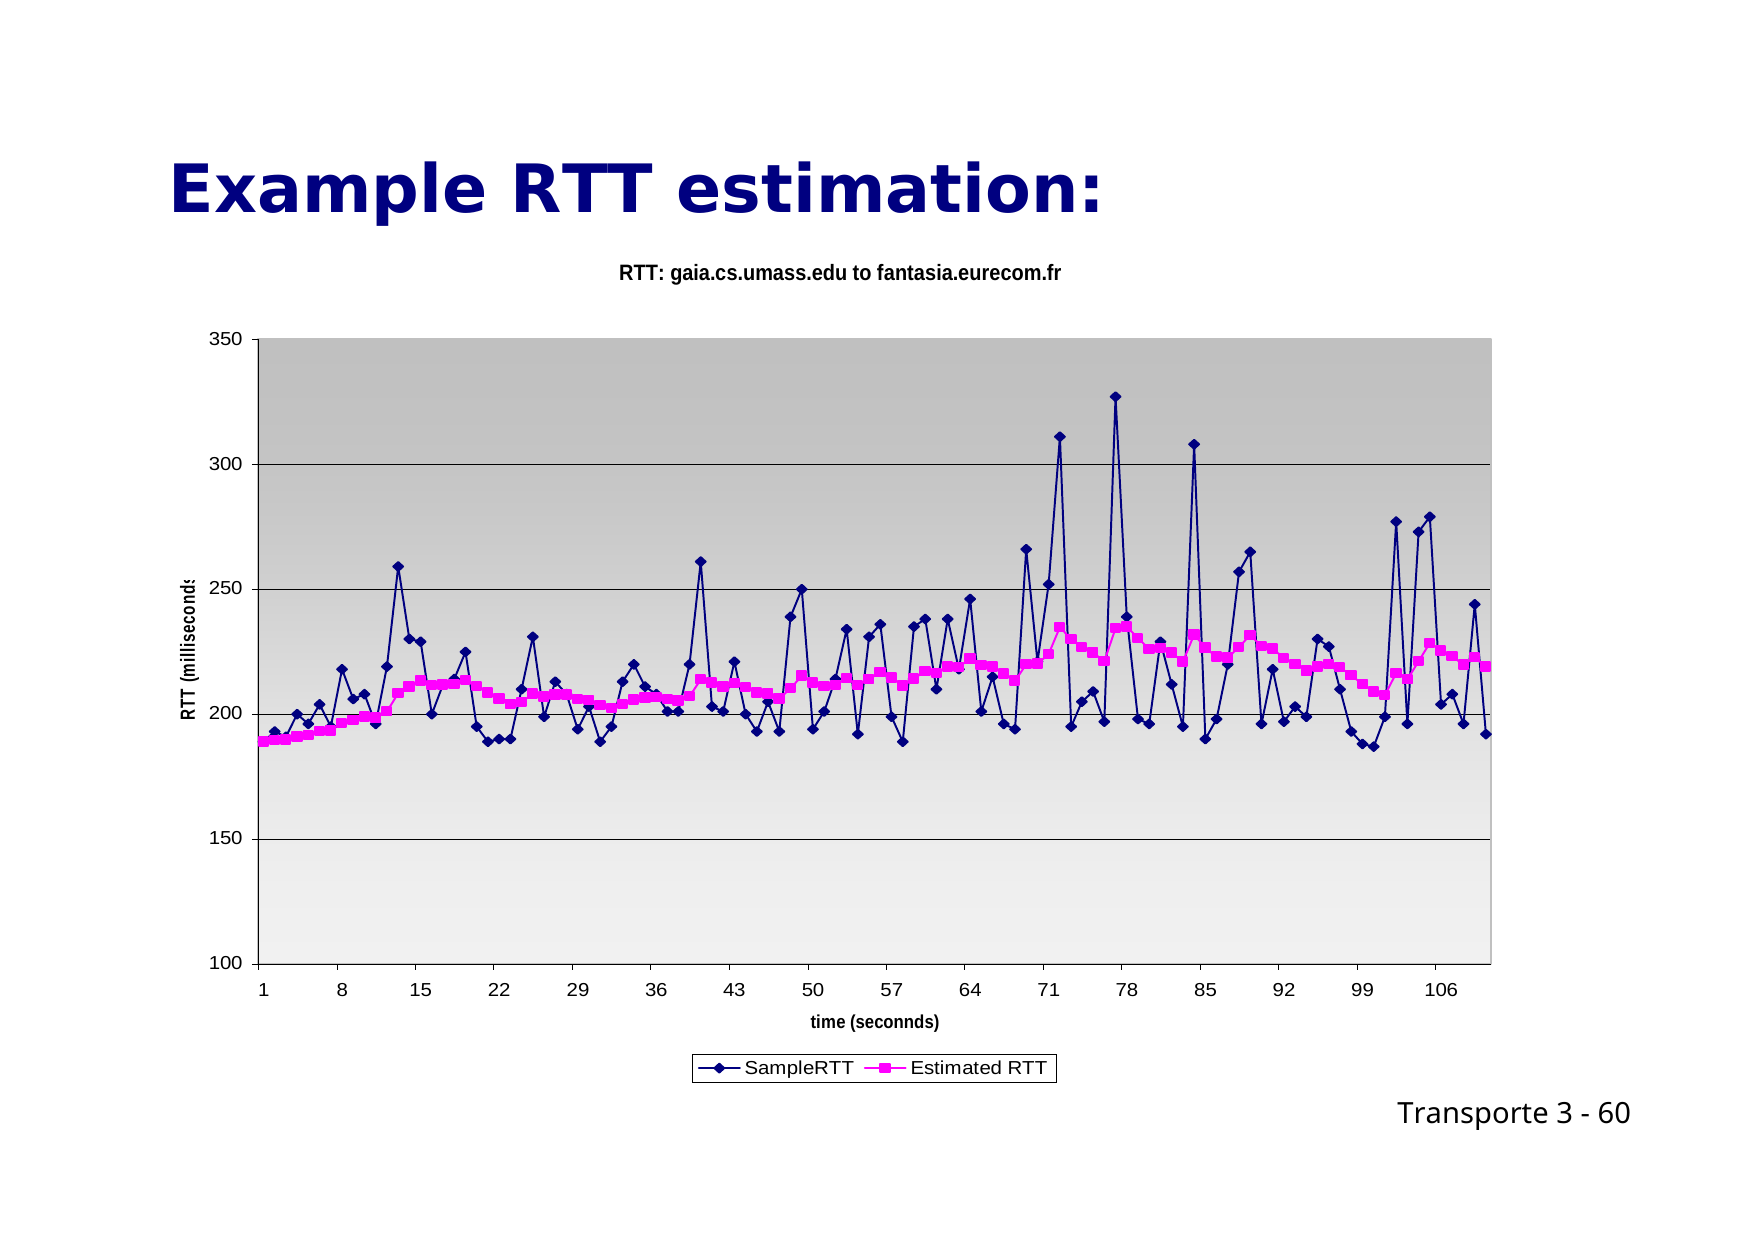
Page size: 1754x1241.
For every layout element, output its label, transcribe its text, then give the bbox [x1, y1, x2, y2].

picture [146, 230, 1532, 1098]
title Example RTT estimation: [154, 95, 1546, 284]
